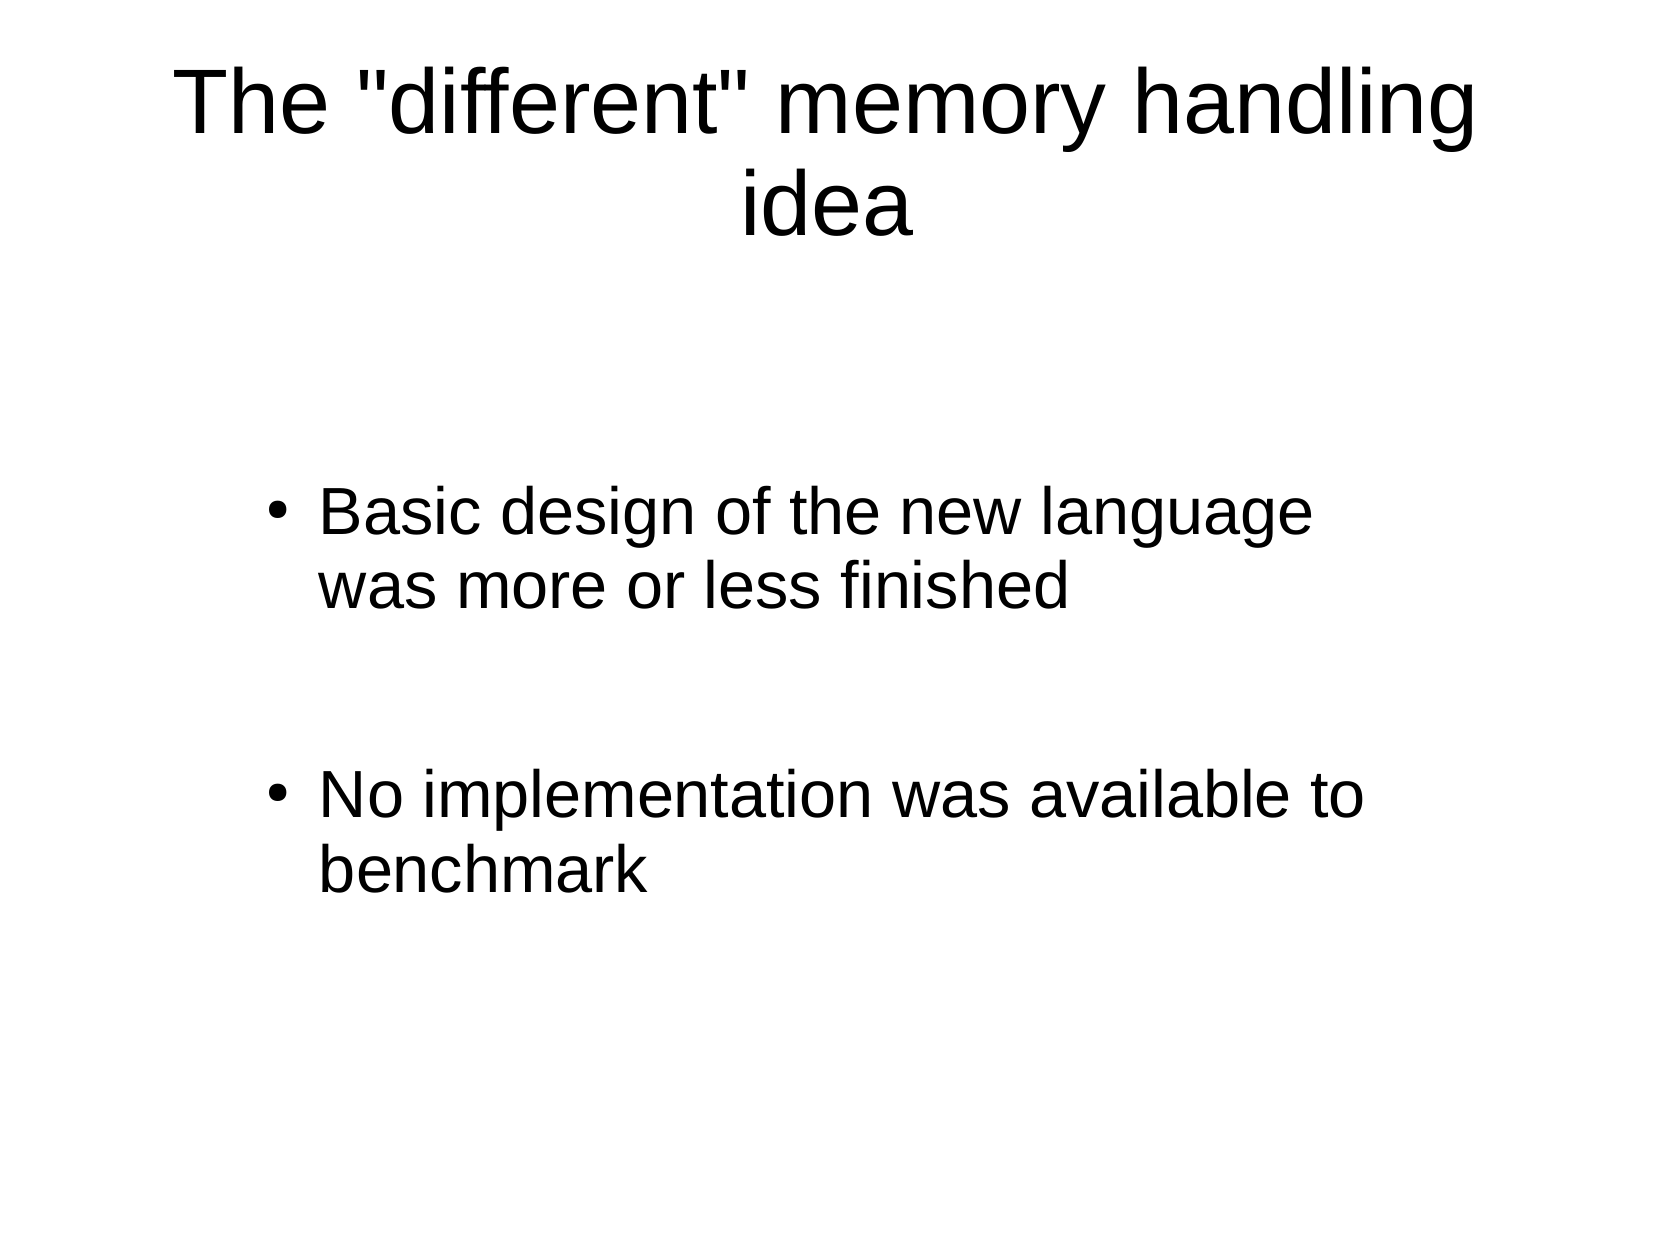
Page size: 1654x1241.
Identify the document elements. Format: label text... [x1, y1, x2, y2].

list Basic design of the new language was more or less finished No implementation was available to benchmark [248, 473, 1441, 1193]
title The "different" memory handling idea [82, 49, 1571, 257]
